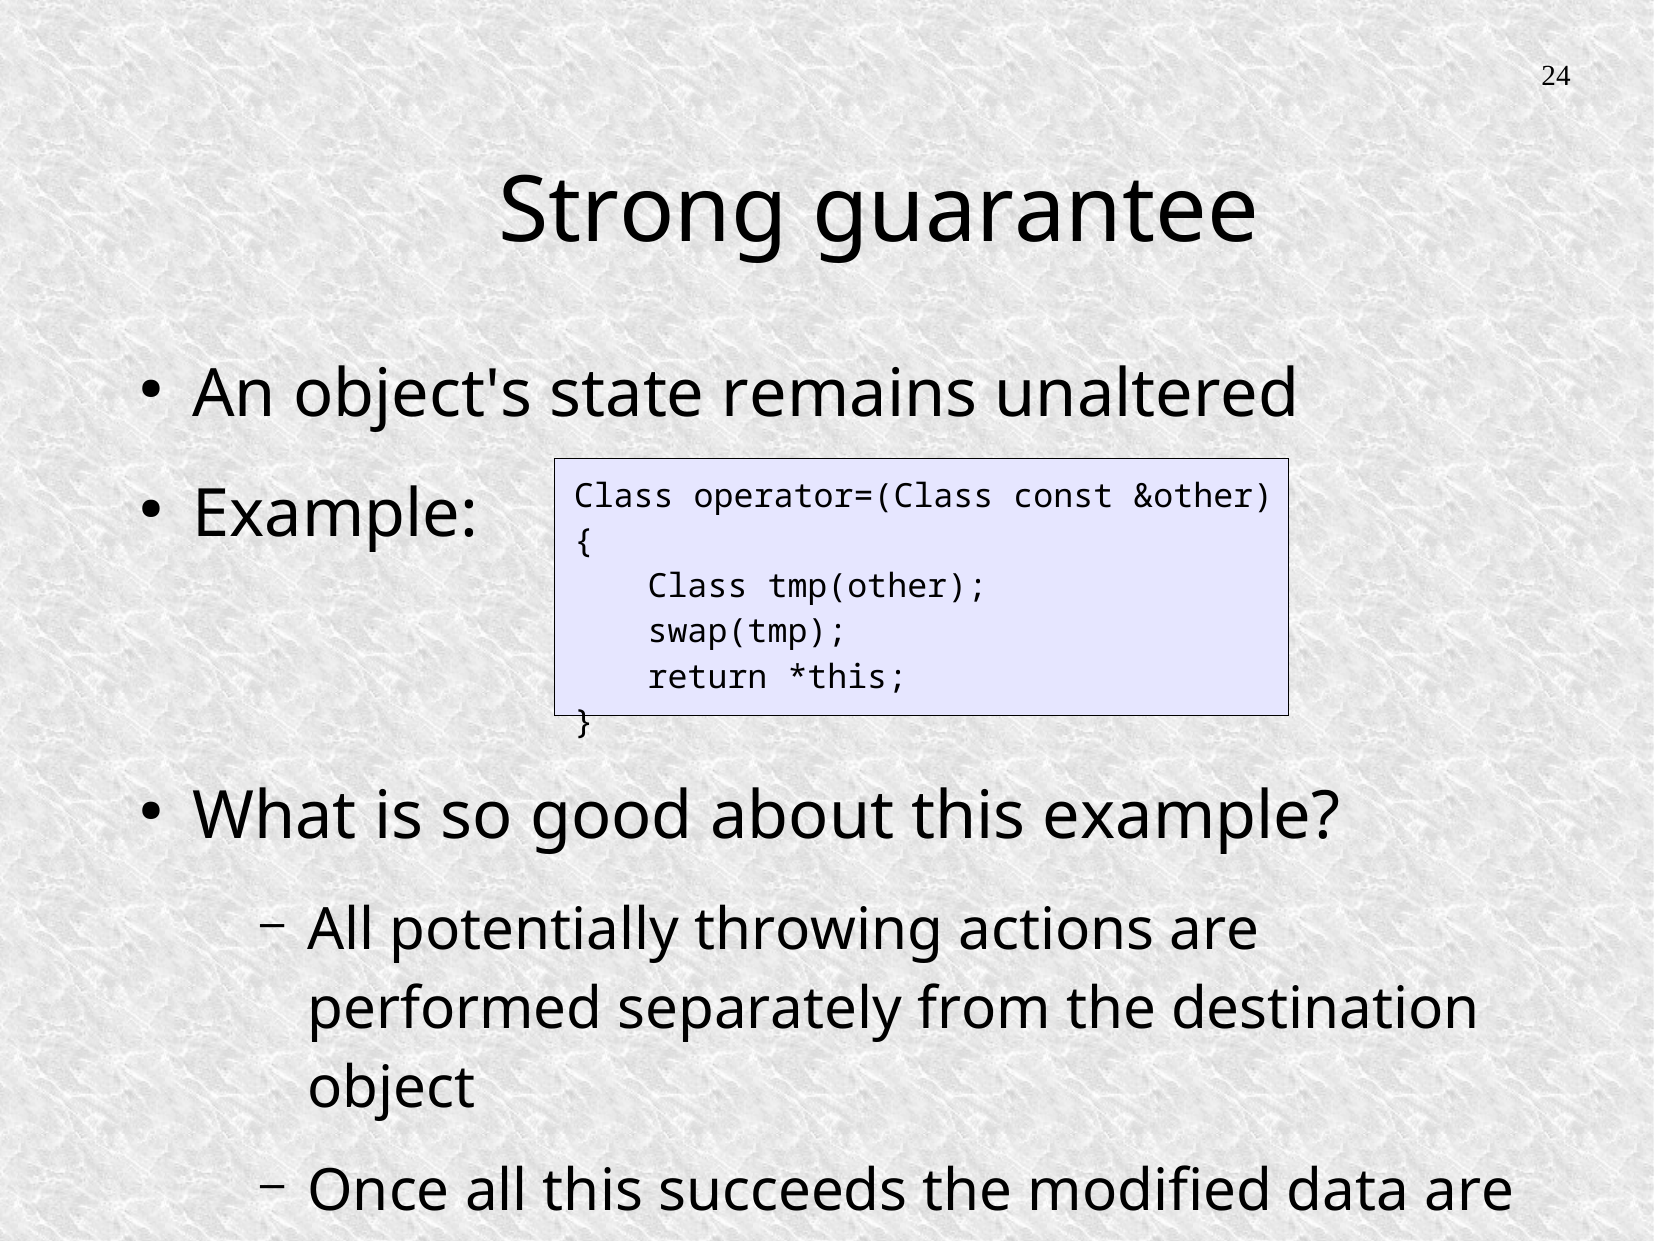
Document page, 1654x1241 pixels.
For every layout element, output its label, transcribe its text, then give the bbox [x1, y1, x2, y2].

text_box Class operator=(Class const &other) { Class tmp(other); swap(tmp); return *this; } [573, 471, 1274, 705]
picture [0, 0, 1654, 1241]
list An object's state remains unaltered Example: What is so good about this example? All potentially throwing actions are performed separately from the destination object Once all this succeeds the modified data are installed using nothrow operations. [121, 344, 1534, 1185]
title Strong guarantee [121, 102, 1534, 310]
